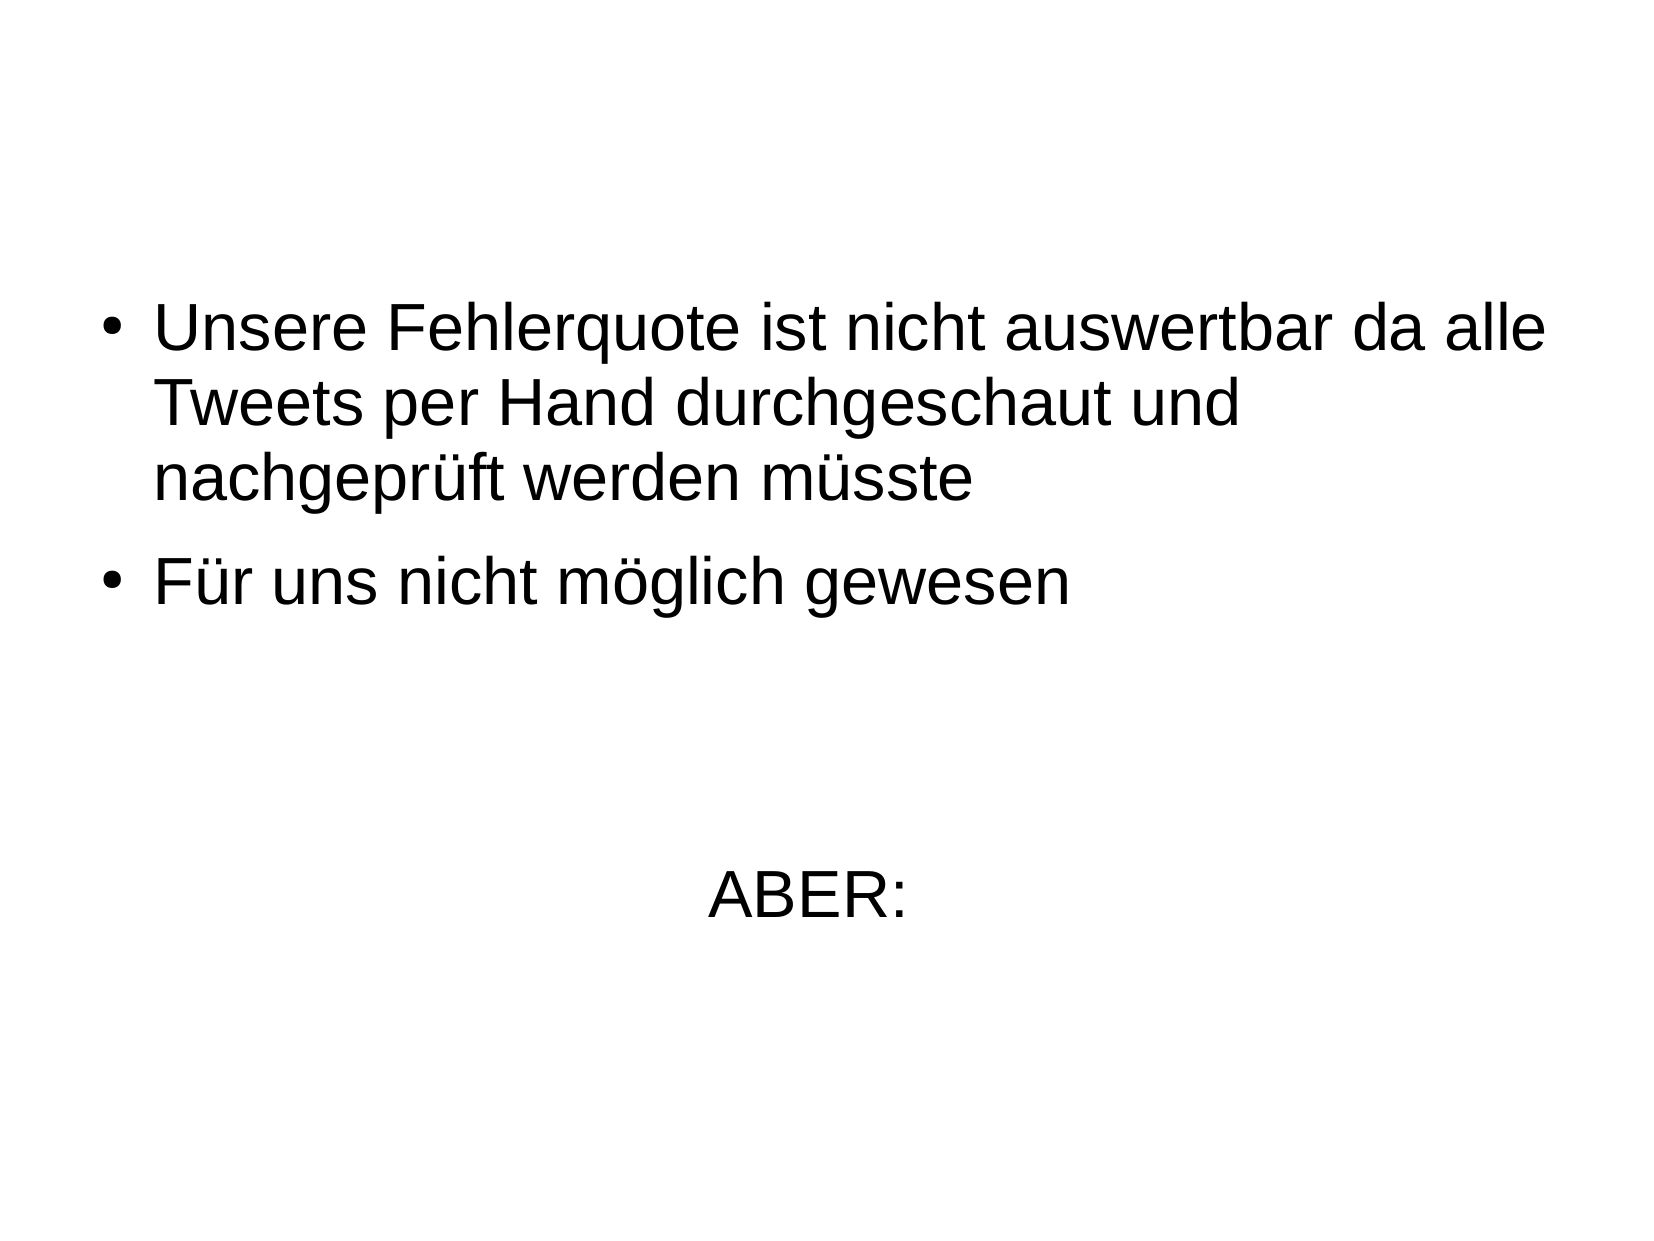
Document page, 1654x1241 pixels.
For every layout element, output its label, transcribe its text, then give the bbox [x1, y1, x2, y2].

list Unsere Fehlerquote ist nicht auswertbar da alle Tweets per Hand durchgeschaut und nachgeprüft werden müsste Für uns nicht möglich gewesen ABER: [82, 290, 1571, 1109]
